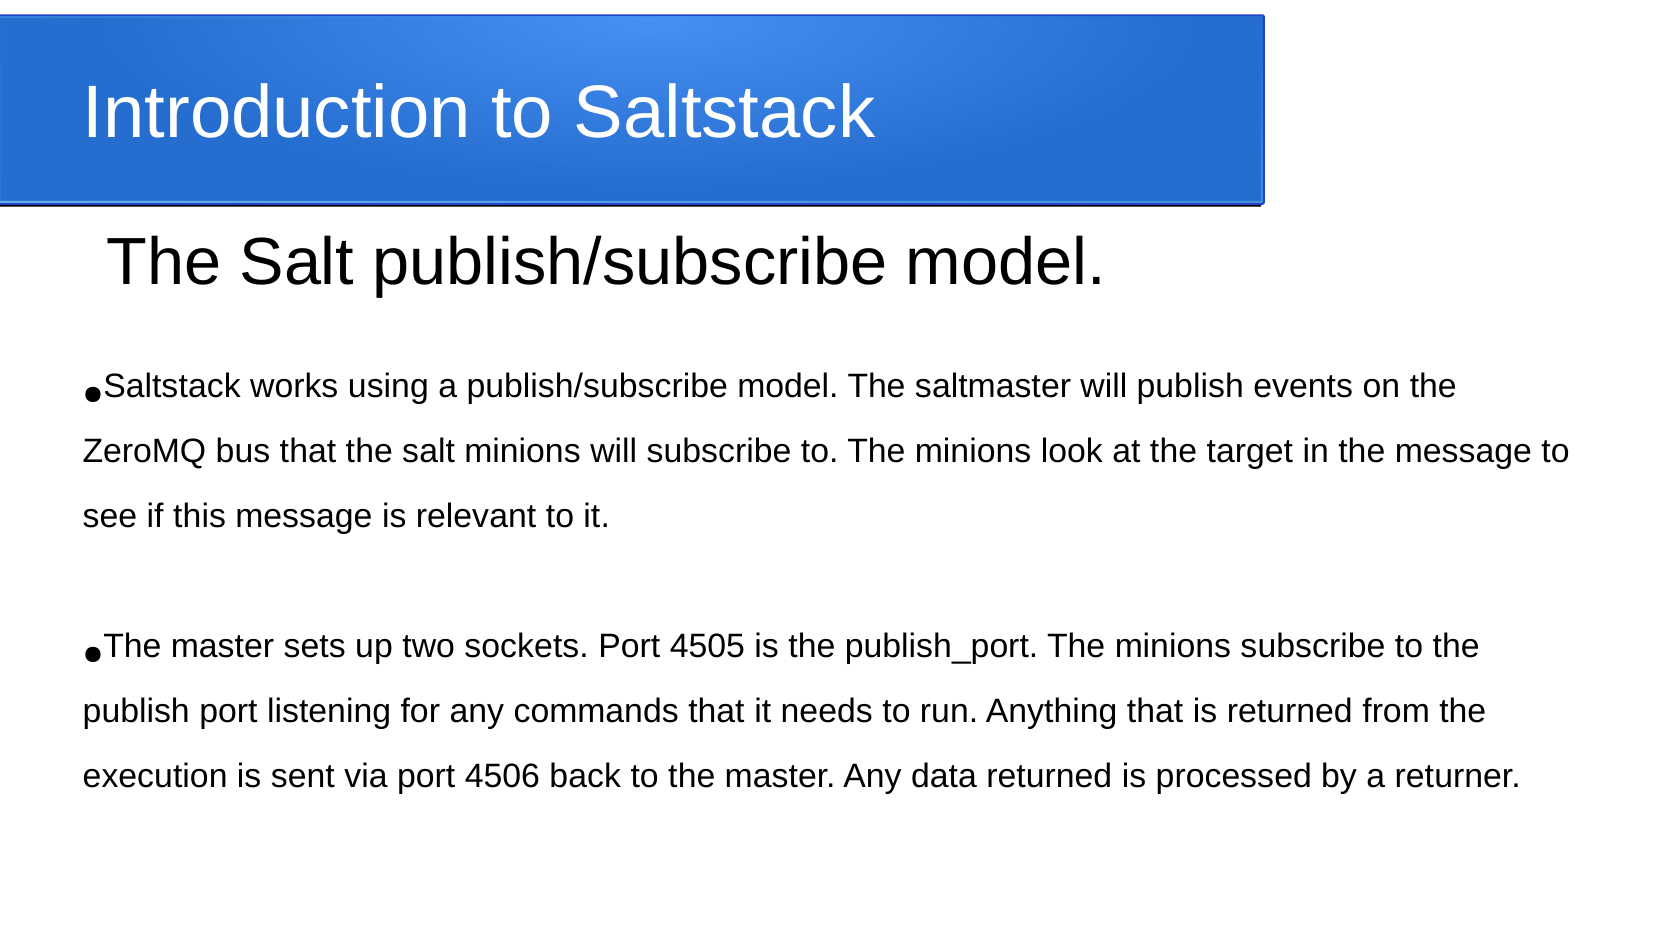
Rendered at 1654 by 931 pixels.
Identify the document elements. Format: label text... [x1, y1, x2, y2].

subtitle The Salt publish/subscribe model. Saltstack works using a publish/subscribe model. The saltmaster will publish events on the ZeroMQ bus that the salt minions will subscribe to. The minions look at the target in the message to see if this message is relevant to it. The master sets up two sockets. Port 4505 is the publish_port. The minions subscribe to the publish port listening for any commands that it needs to run. Anything that is returned from the execution is sent via port 4506 back to the master. Any data returned is processed by a returner. [82, 224, 1571, 819]
title Introduction to Saltstack [82, 35, 1235, 189]
